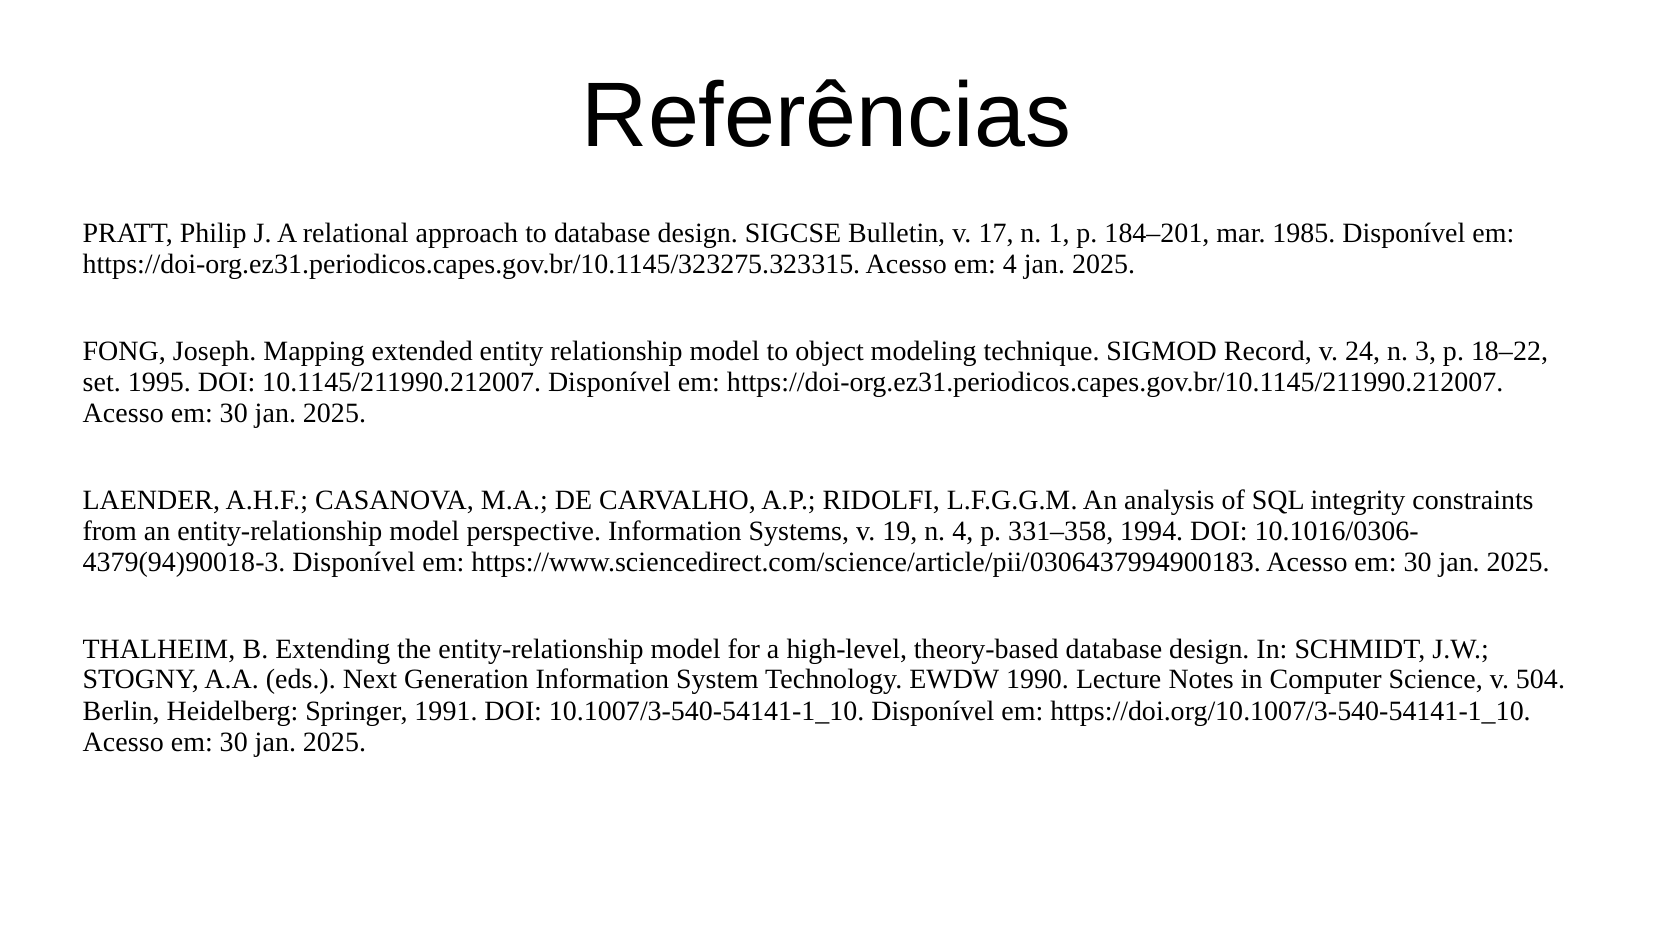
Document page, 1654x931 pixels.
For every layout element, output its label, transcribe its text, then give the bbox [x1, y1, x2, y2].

title Referências [82, 37, 1571, 193]
list PRATT, Philip J. A relational approach to database design. SIGCSE Bulletin, v. 17, n. 1, p. 184–201, mar. 1985. Disponível em: https://doi-org.ez31.periodicos.capes.gov.br/10.1145/323275.323315. Acesso em: 4 jan. 2025. FONG, Joseph. Mapping extended entity relationship model to object modeling technique. SIGMOD Record, v. 24, n. 3, p. 18–22, set. 1995. DOI: 10.1145/211990.212007. Disponível em: https://doi-org.ez31.periodicos.capes.gov.br/10.1145/211990.212007. Acesso em: 30 jan. 2025. LAENDER, A.H.F.; CASANOVA, M.A.; DE CARVALHO, A.P.; RIDOLFI, L.F.G.G.M. An analysis of SQL integrity constraints from an entity-relationship model perspective. Information Systems, v. 19, n. 4, p. 331–358, 1994. DOI: 10.1016/0306-4379(94)90018-3. Disponível em: https://www.sciencedirect.com/science/article/pii/0306437994900183. Acesso em: 30 jan. 2025. THALHEIM, B. Extending the entity-relationship model for a high-level, theory-based database design. In: SCHMIDT, J.W.; STOGNY, A.A. (eds.). Next Generation Information System Technology. EWDW 1990. Lecture Notes in Computer Science, v. 504. Berlin, Heidelberg: Springer, 1991. DOI: 10.1007/3-540-54141-1_10. Disponível em: https://doi.org/10.1007/3-540-54141-1_10. Acesso em: 30 jan. 2025. [82, 217, 1571, 758]
